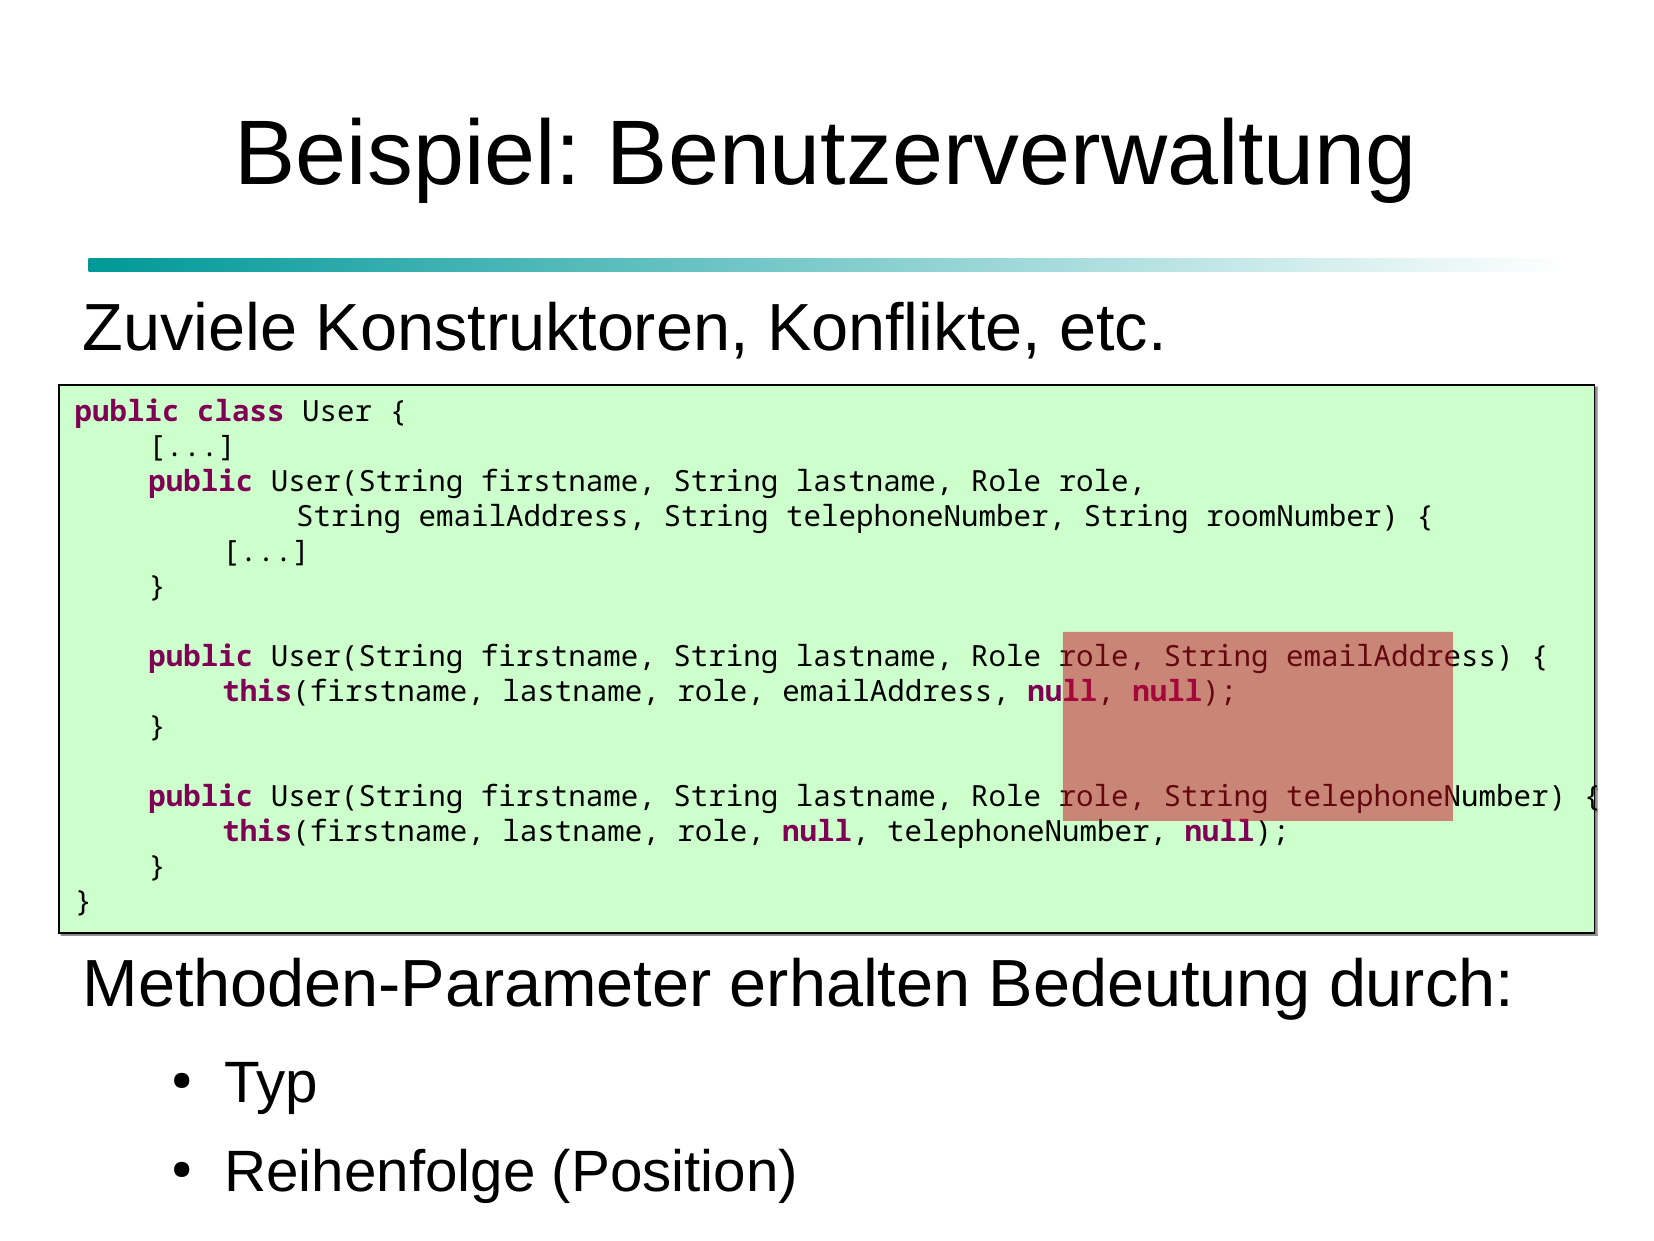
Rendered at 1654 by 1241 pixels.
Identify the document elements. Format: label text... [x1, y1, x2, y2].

list Methoden-Parameter erhalten Bedeutung durch: Typ Reihenfolge (Position) [82, 945, 1571, 1204]
list Zuviele Konstruktoren, Konflikte, etc. [82, 290, 1571, 384]
text_box public class User { [...] public User(String firstname, String lastname, Role role, String emailAddress, String telephoneNumber, String roomNumber) { [...] } public User(String firstname, String lastname, Role role, String emailAddress) { this(firstname, lastname, role, emailAddress, null, null); } public User(String firstname, String lastname, Role role, String telephoneNumber) { this(firstname, lastname, role, null, telephoneNumber, null); } } [59, 384, 1595, 934]
text_box [1062, 631, 1453, 821]
title Beispiel: Benutzerverwaltung [82, 49, 1571, 257]
